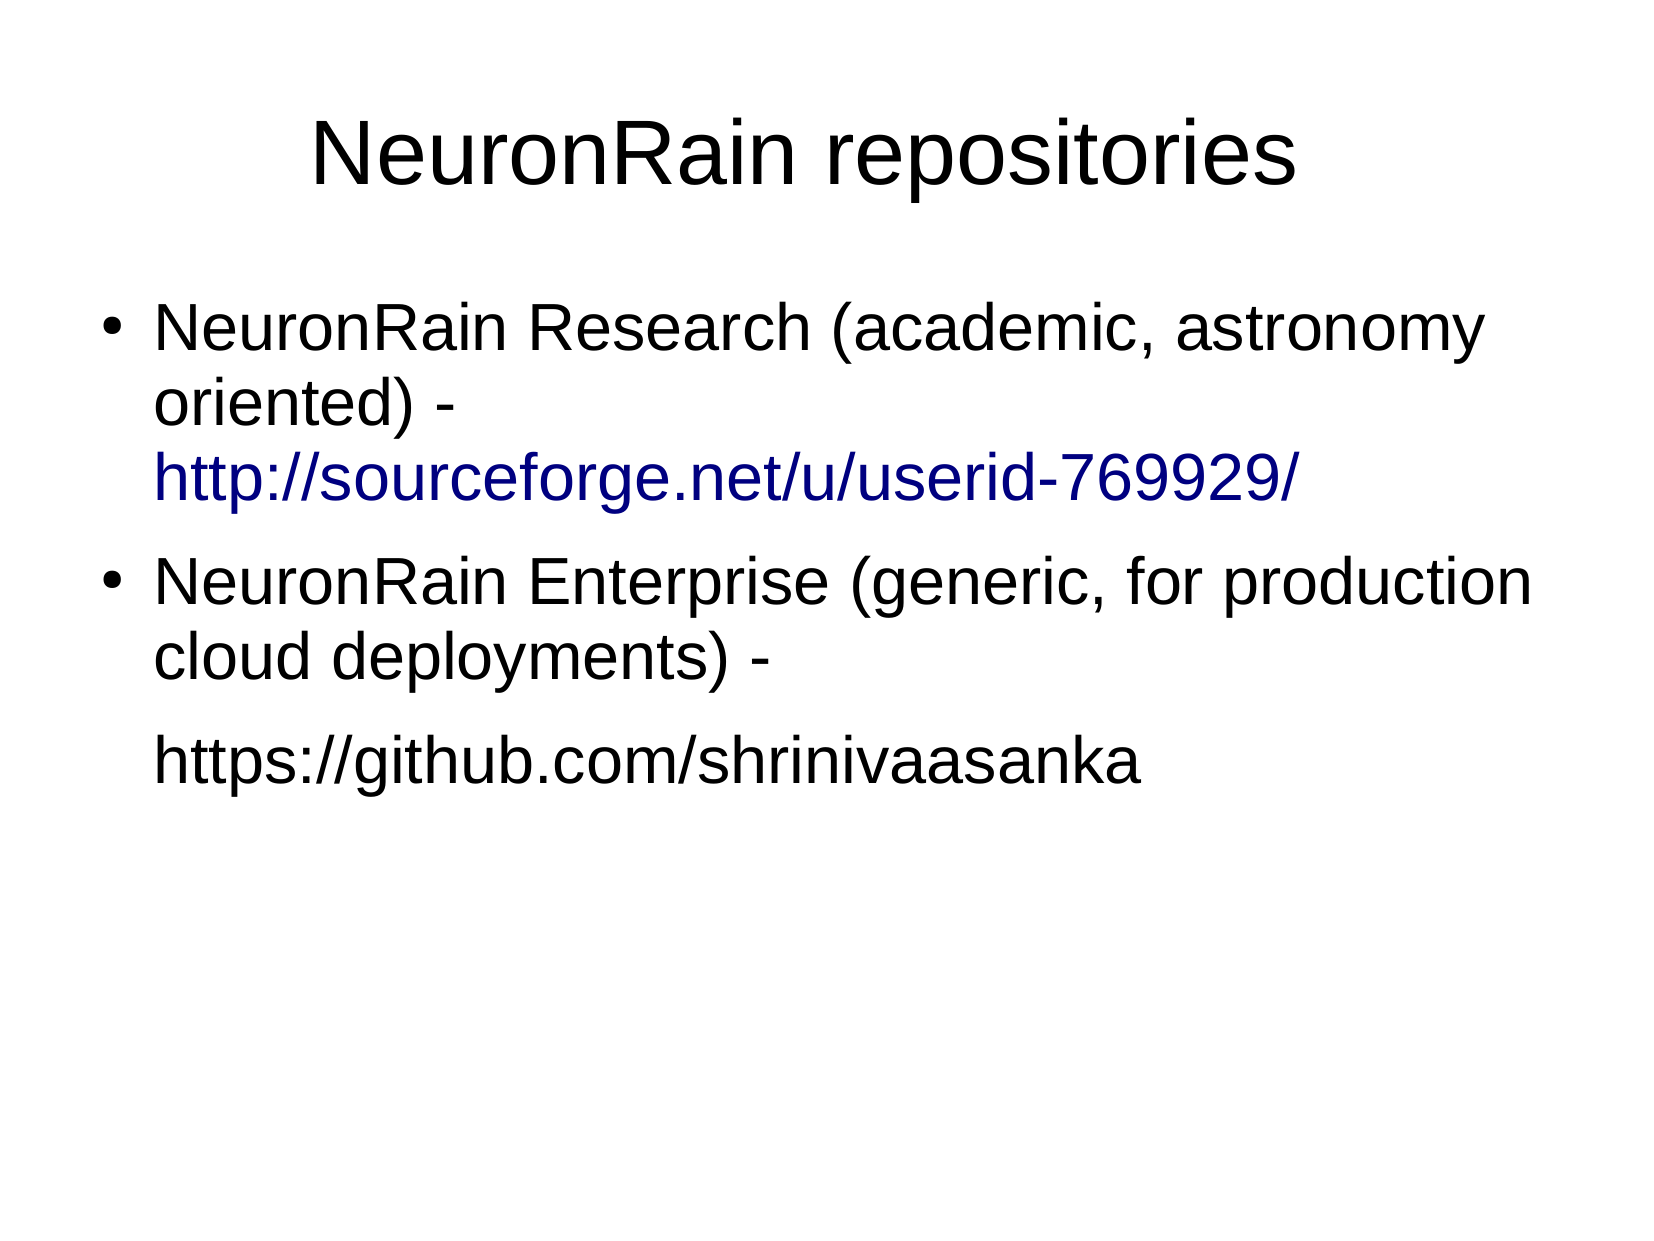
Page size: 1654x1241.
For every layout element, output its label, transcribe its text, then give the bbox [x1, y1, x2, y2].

list NeuronRain Research (academic, astronomy oriented) - http://sourceforge.net/u/userid-769929/ NeuronRain Enterprise (generic, for production cloud deployments) - https://github.com/shrinivaasanka [82, 290, 1571, 1010]
title NeuronRain repositories [82, 49, 1571, 257]
